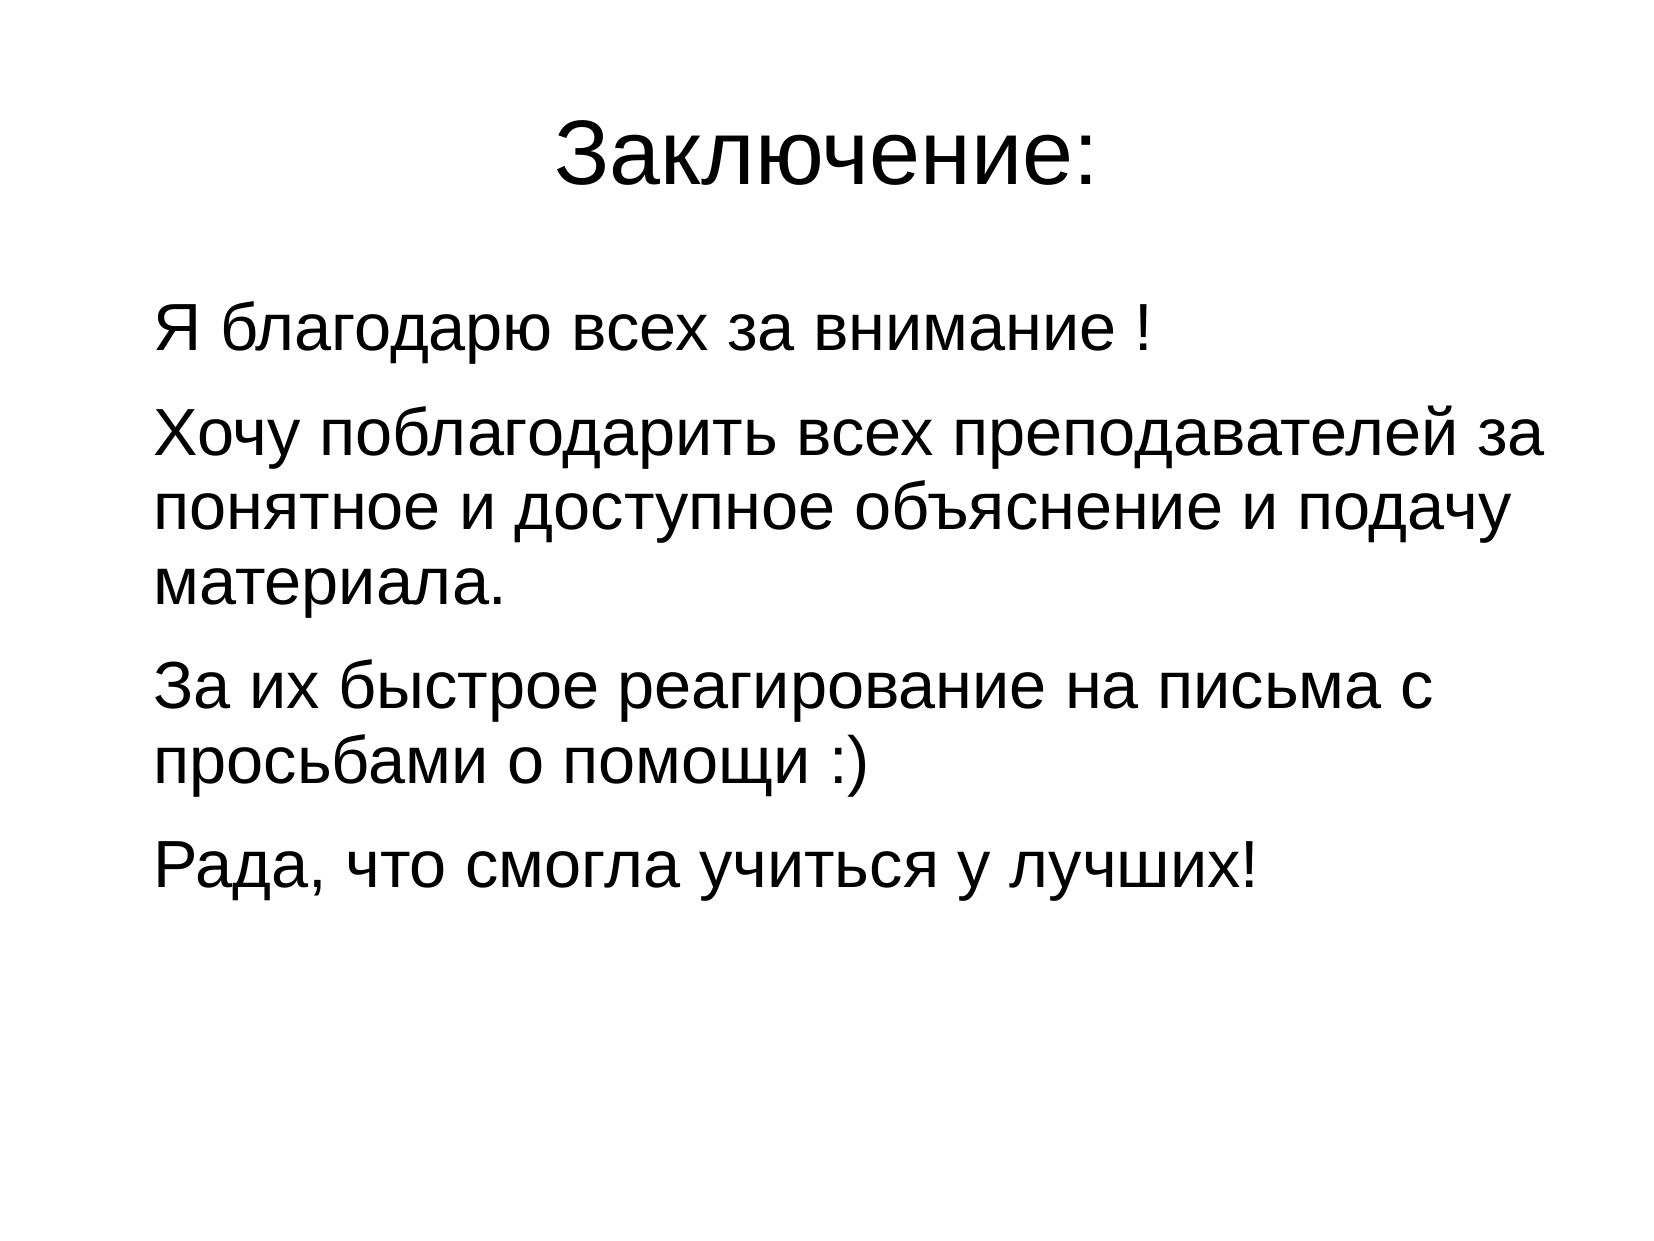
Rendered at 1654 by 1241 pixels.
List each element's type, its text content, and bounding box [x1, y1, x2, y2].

title Заключение: [82, 49, 1571, 257]
list Я благодарю всех за внимание ! Хочу поблагодарить всех преподавателей за понятное и доступное объяснение и подачу материала. За их быстрое реагирование на письма с просьбами о помощи :) Рада, что смогла учиться у лучших! [82, 290, 1571, 1109]
